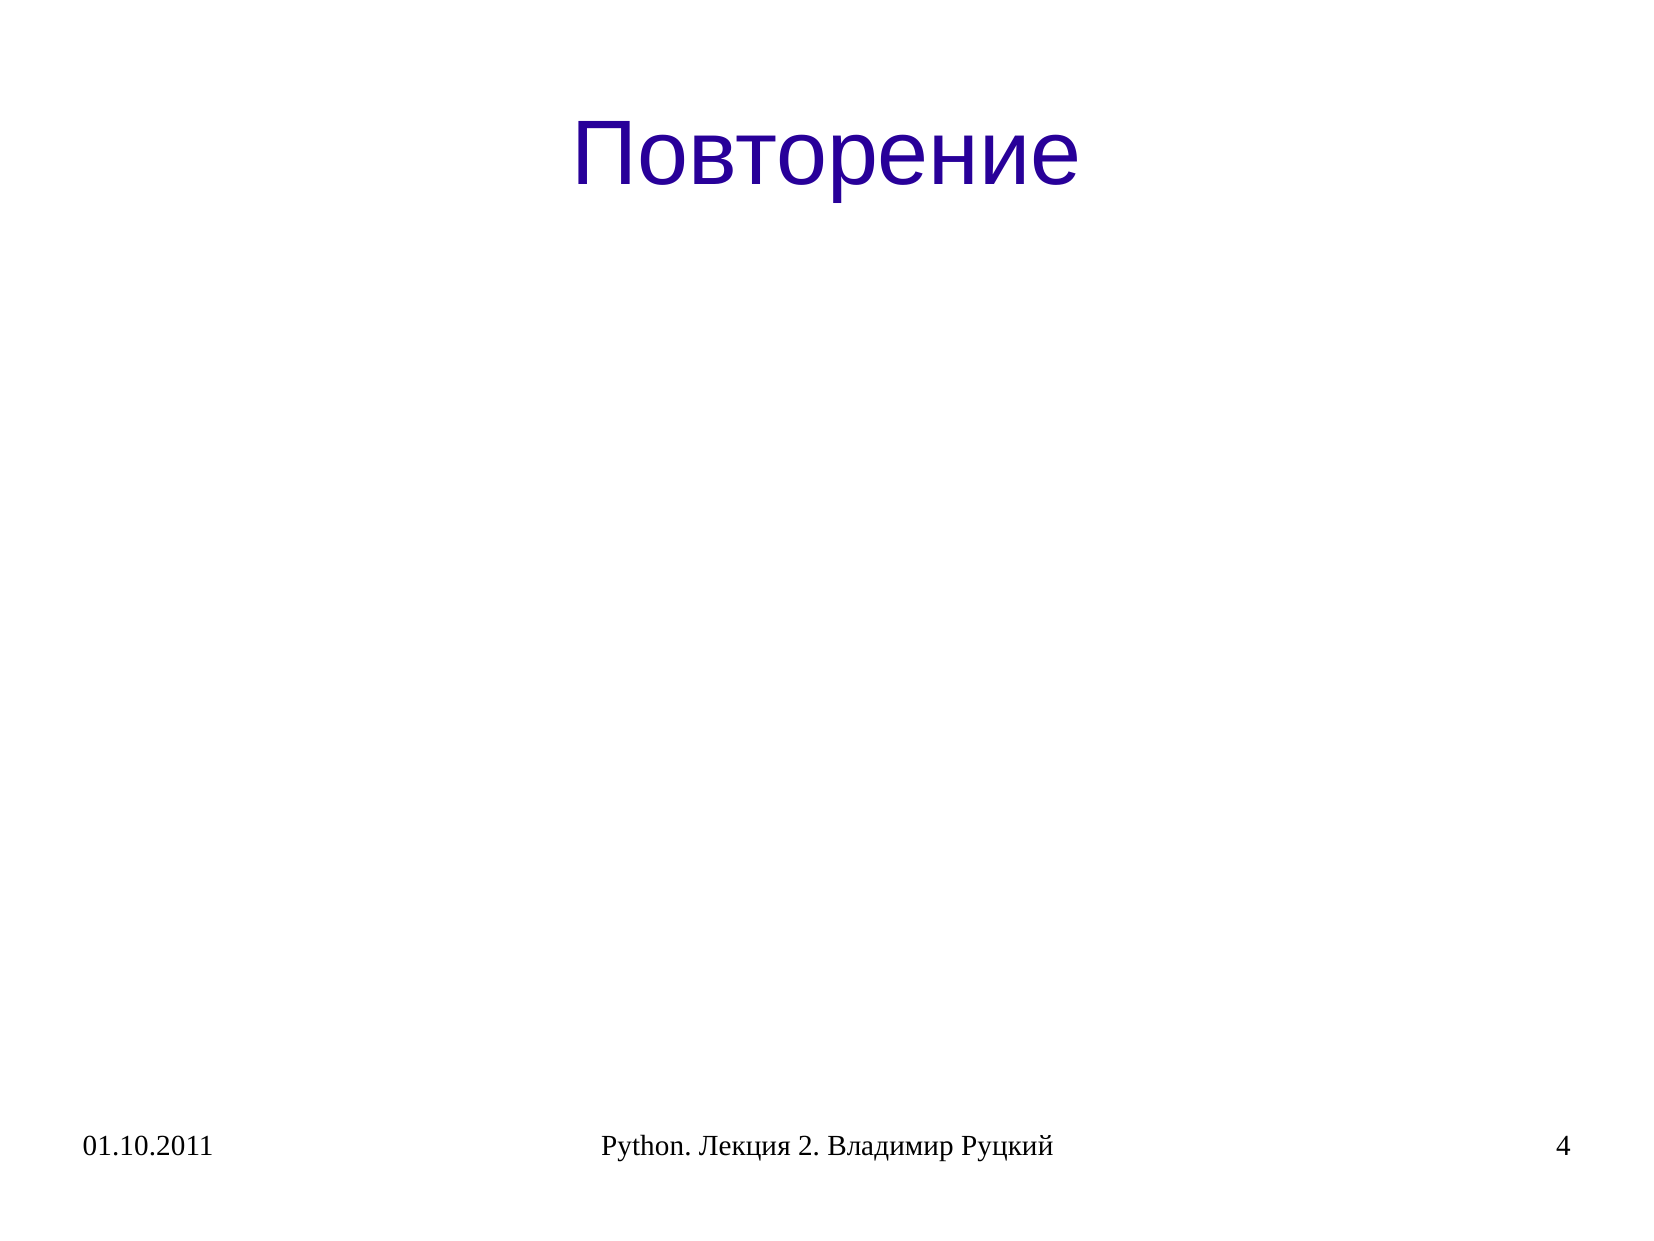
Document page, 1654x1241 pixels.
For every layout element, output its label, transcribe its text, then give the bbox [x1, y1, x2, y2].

title Повторение [82, 49, 1571, 257]
